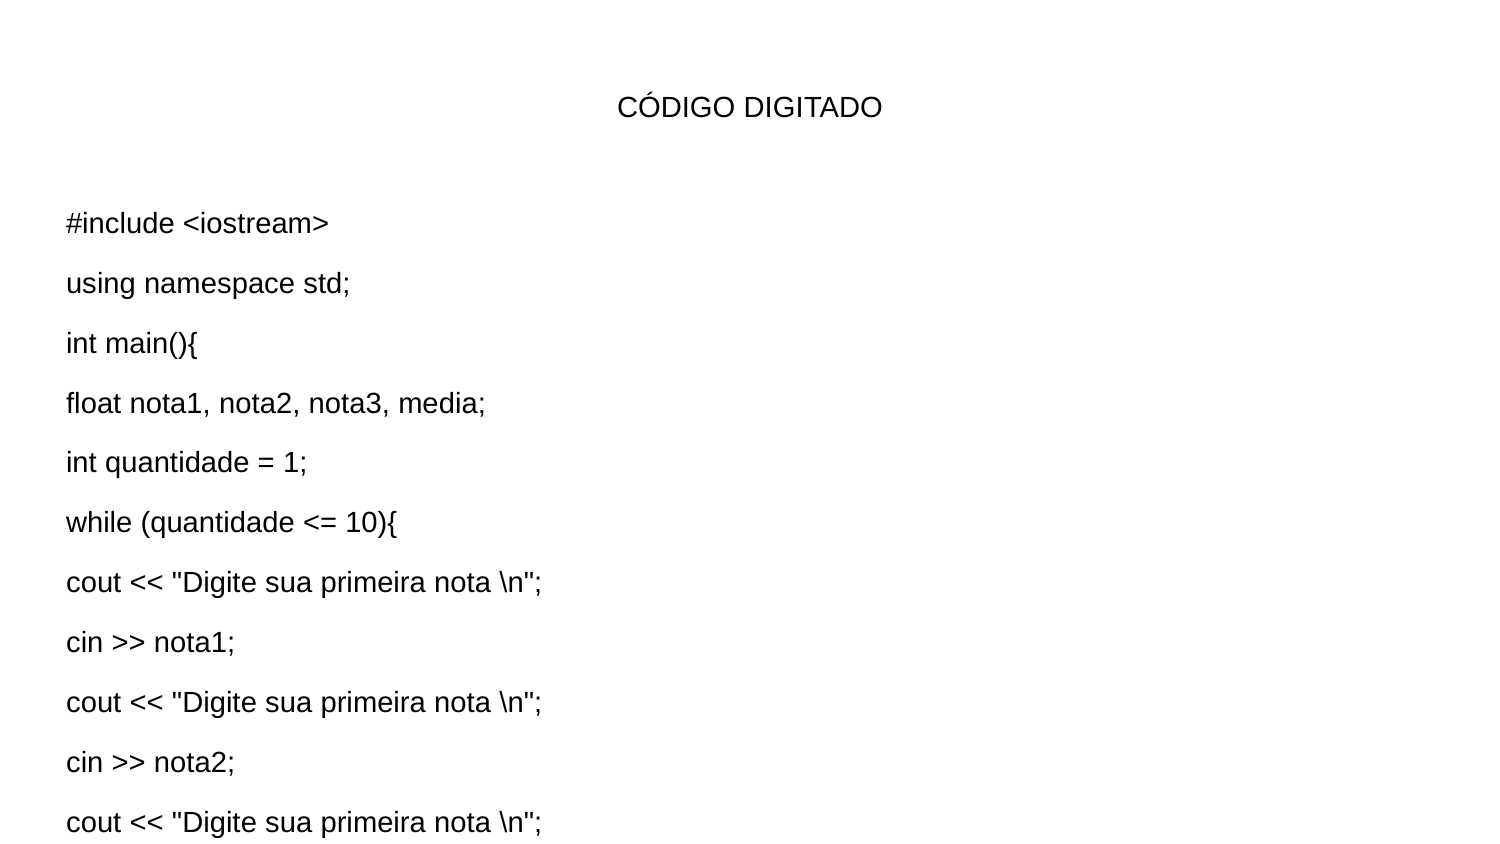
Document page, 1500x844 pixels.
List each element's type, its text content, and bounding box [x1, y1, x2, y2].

list #include <iostream> using namespace std; int main(){ float nota1, nota2, nota3, media; int quantidade = 1; while (quantidade <= 10){ cout << "Digite sua primeira nota \n"; cin >> nota1; cout << "Digite sua primeira nota \n"; cin >> nota2; cout << "Digite sua primeira nota \n"; cin >> nota3; media = (nota1 + nota2 + nota3)/3; if(media >= 7) {cout << "Parabéns você foi aprovado com media = " << media << endl;} else {cout << "Lamento você não foi aprovado tua media e = " << media << endl;} quantidade++;}; } [51, 189, 1449, 814]
title CÓDIGO DIGITADO [51, 72, 1449, 167]
